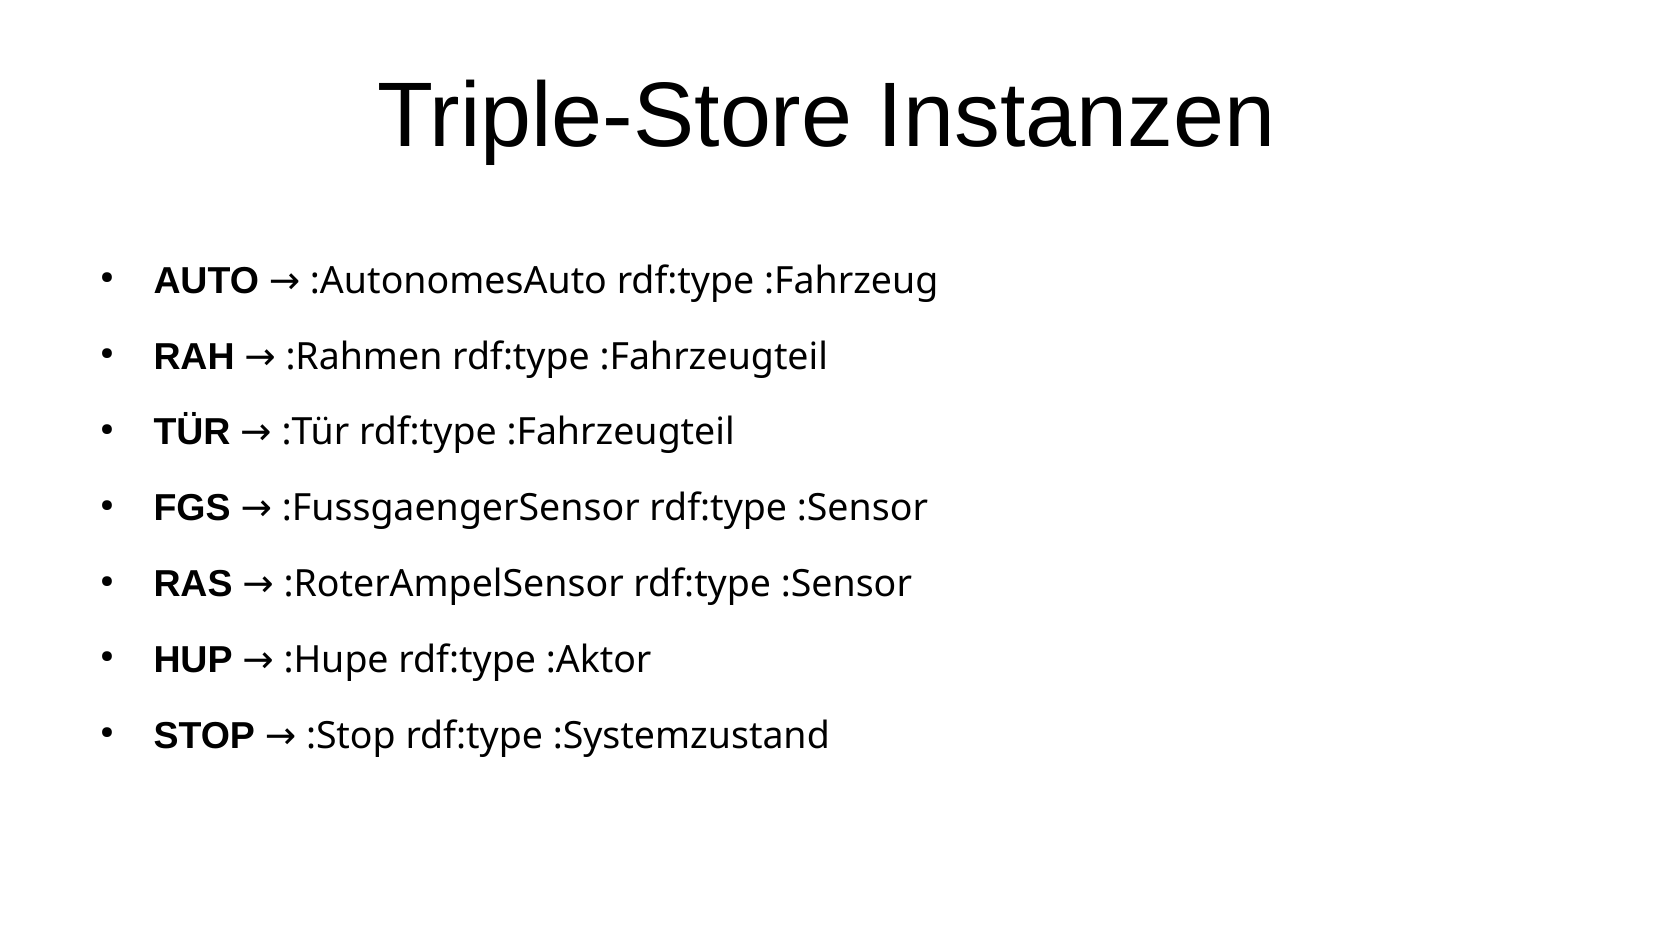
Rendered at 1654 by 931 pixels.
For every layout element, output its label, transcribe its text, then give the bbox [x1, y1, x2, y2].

title Triple-Store Instanzen [82, 37, 1571, 186]
list AUTO → :AutonomesAuto rdf:type :Fahrzeug RAH → :Rahmen rdf:type :Fahrzeugteil TÜR → :Tür rdf:type :Fahrzeugteil FGS → :FussgaengerSensor rdf:type :Sensor RAS → :RoterAmpelSensor rdf:type :Sensor HUP → :Hupe rdf:type :Aktor STOP → :Stop rdf:type :Systemzustand [82, 186, 1571, 854]
